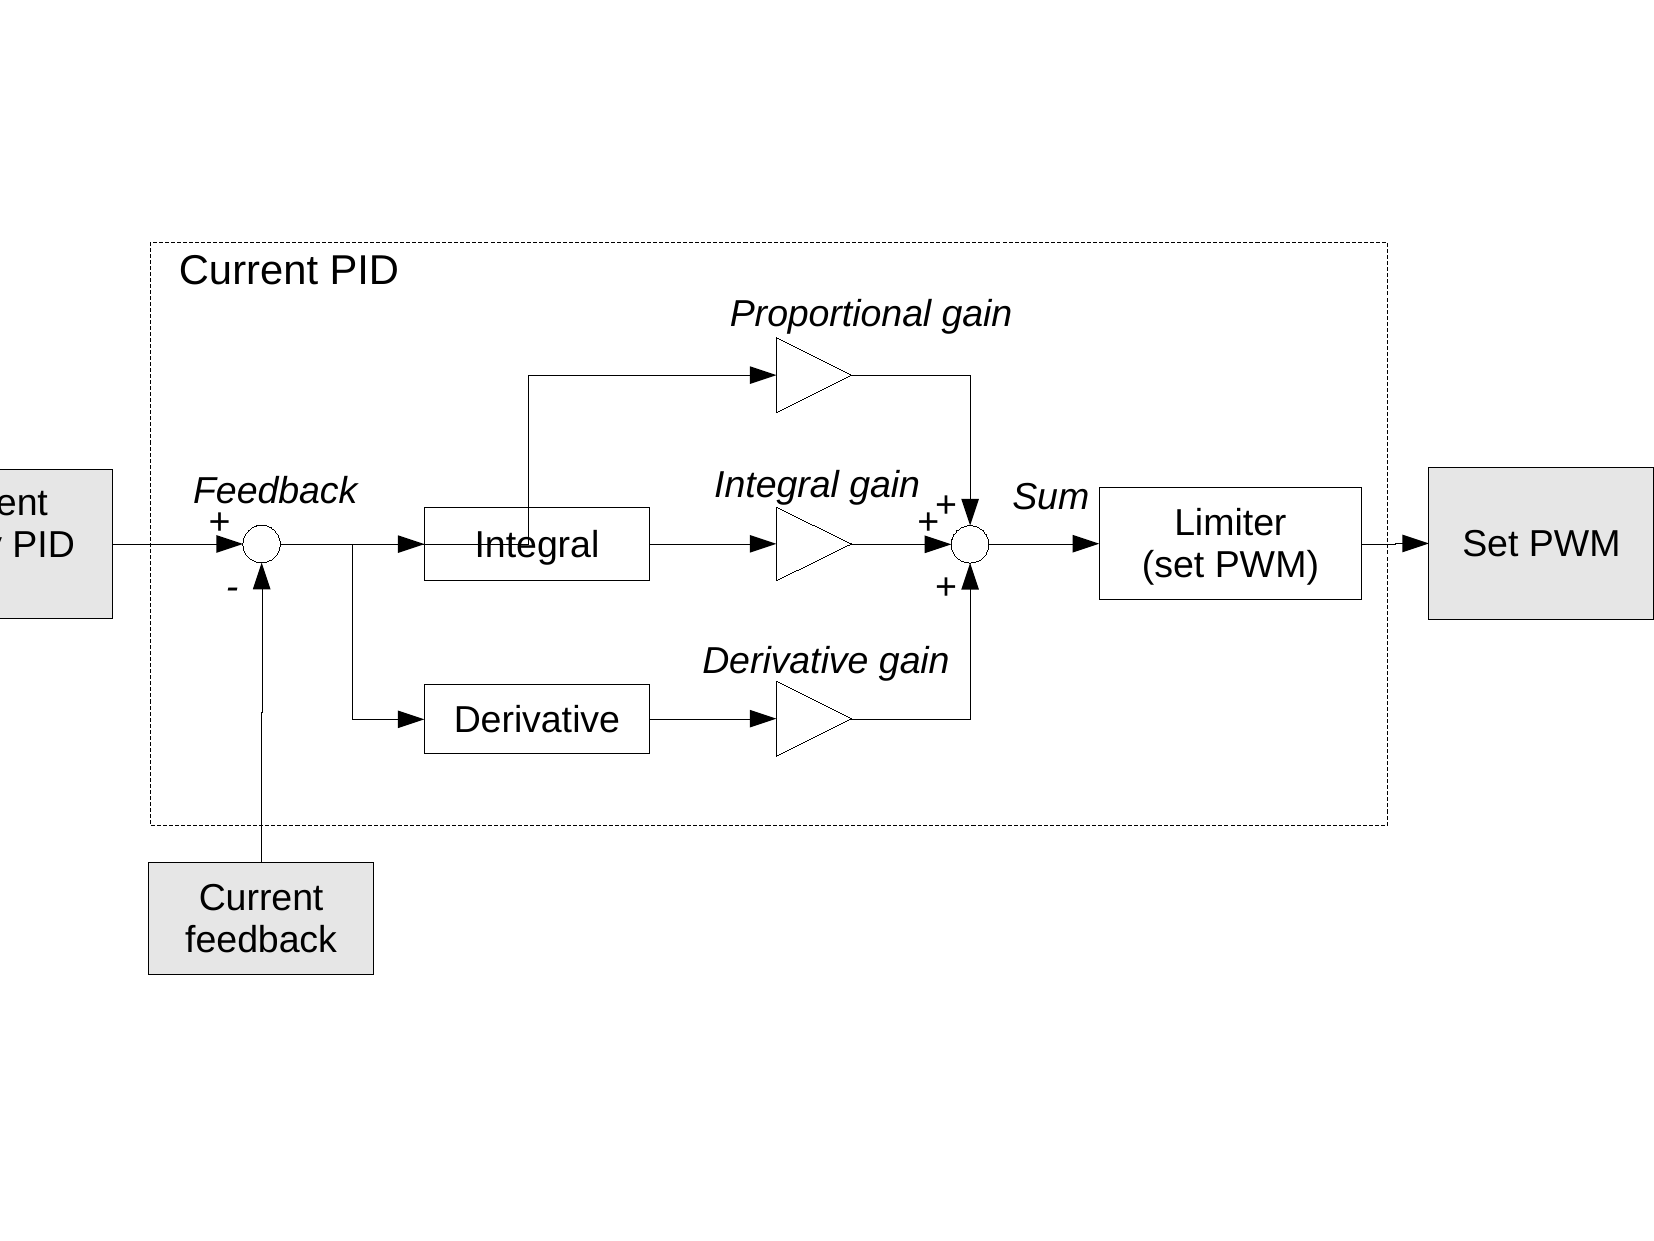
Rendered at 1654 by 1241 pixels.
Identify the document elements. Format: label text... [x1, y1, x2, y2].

text_box Integral [424, 507, 528, 544]
text_box Sum [997, 468, 1111, 526]
text_box + [919, 475, 995, 533]
text_box + [193, 493, 269, 551]
text_box Integral [424, 507, 650, 581]
text_box Set current (velocity PID output) [0, 469, 113, 619]
text_box Proportional gain [714, 284, 1053, 342]
text_box Derivative [424, 684, 650, 754]
text_box Current PID [163, 239, 427, 302]
text_box Set PWM [1428, 467, 1654, 620]
text_box [0, 149, 1654, 1013]
text_box Limiter (set PWM) [1099, 487, 1362, 600]
text_box + [919, 558, 995, 616]
text_box Integral gain [699, 456, 1037, 514]
text_box Feedback [178, 461, 406, 519]
text_box - [211, 558, 287, 616]
text_box + [902, 493, 978, 551]
text_box Current feedback [148, 862, 374, 975]
text_box Derivative gain [687, 631, 1026, 689]
